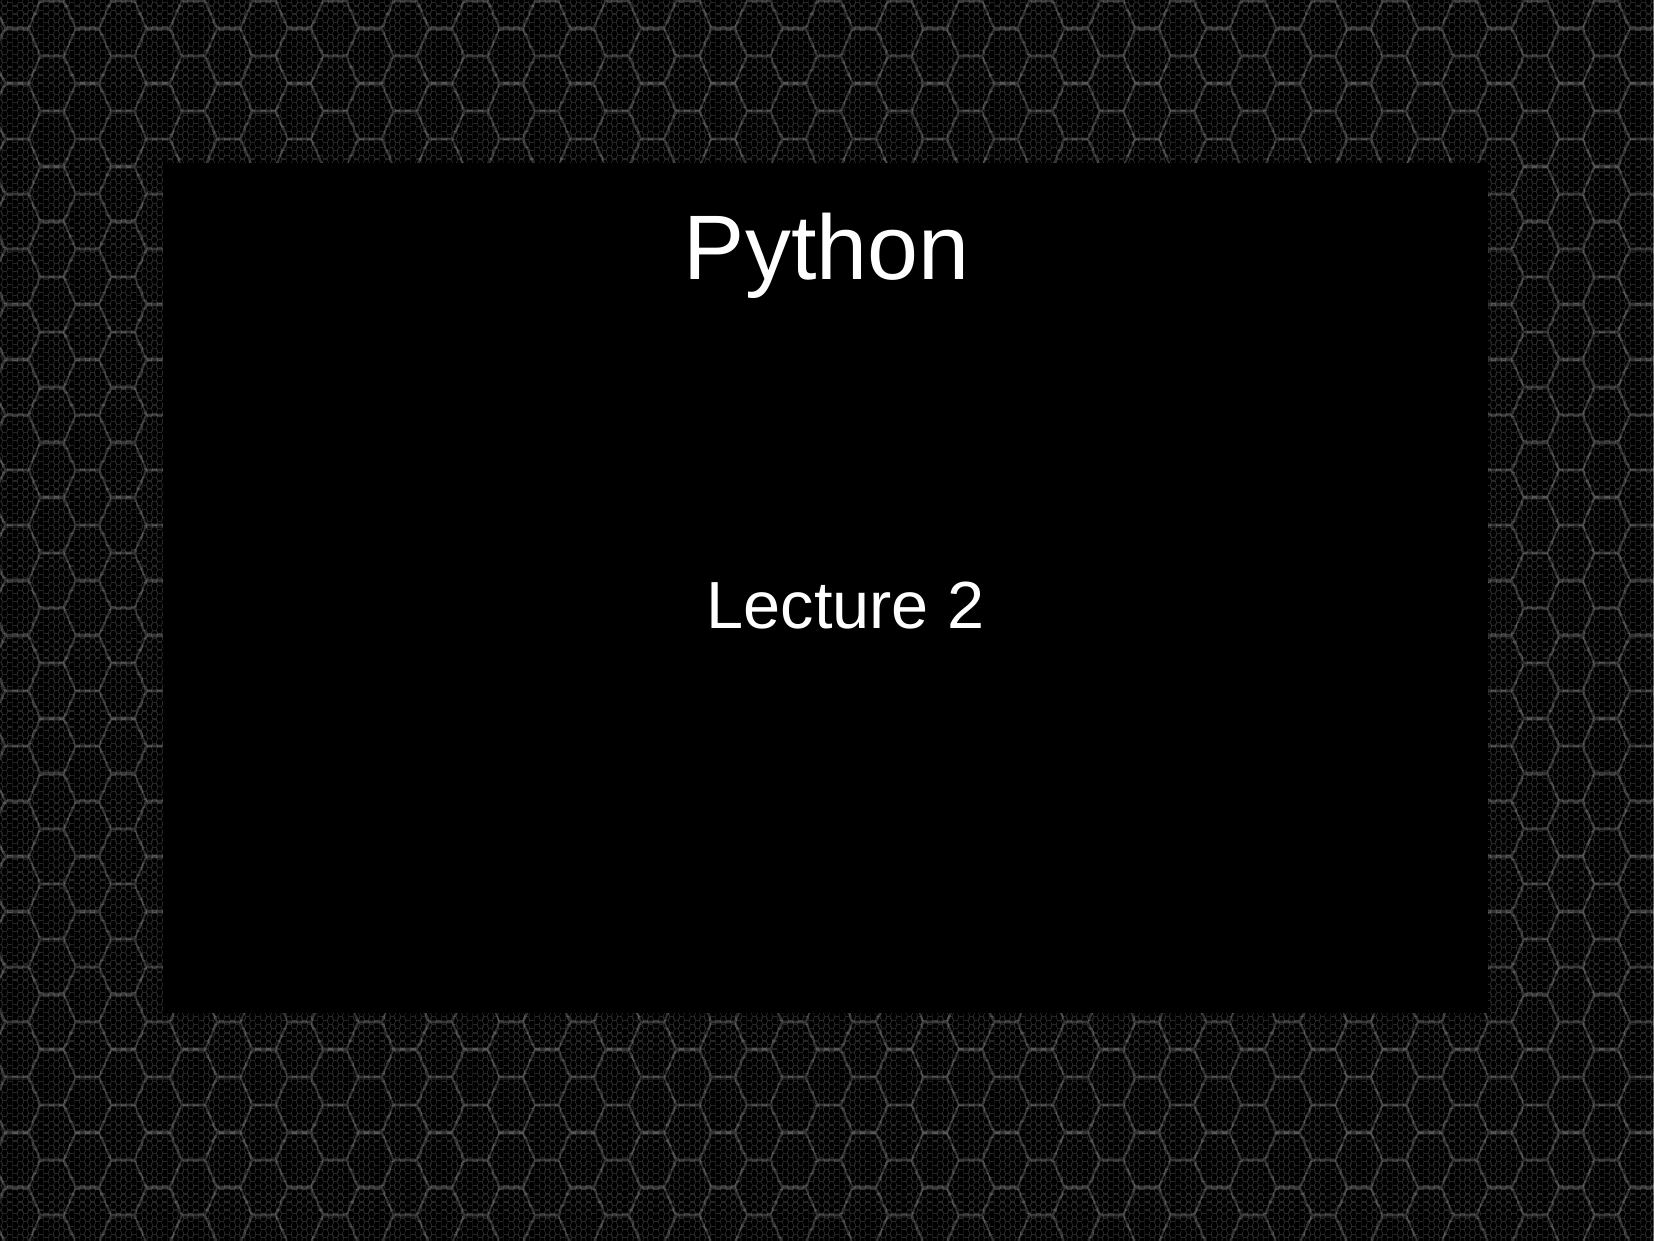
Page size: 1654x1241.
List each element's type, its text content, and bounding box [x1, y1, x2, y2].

list Lecture 2 [120, 360, 1501, 1010]
picture [0, 0, 1654, 1241]
title Python [82, 165, 1571, 331]
